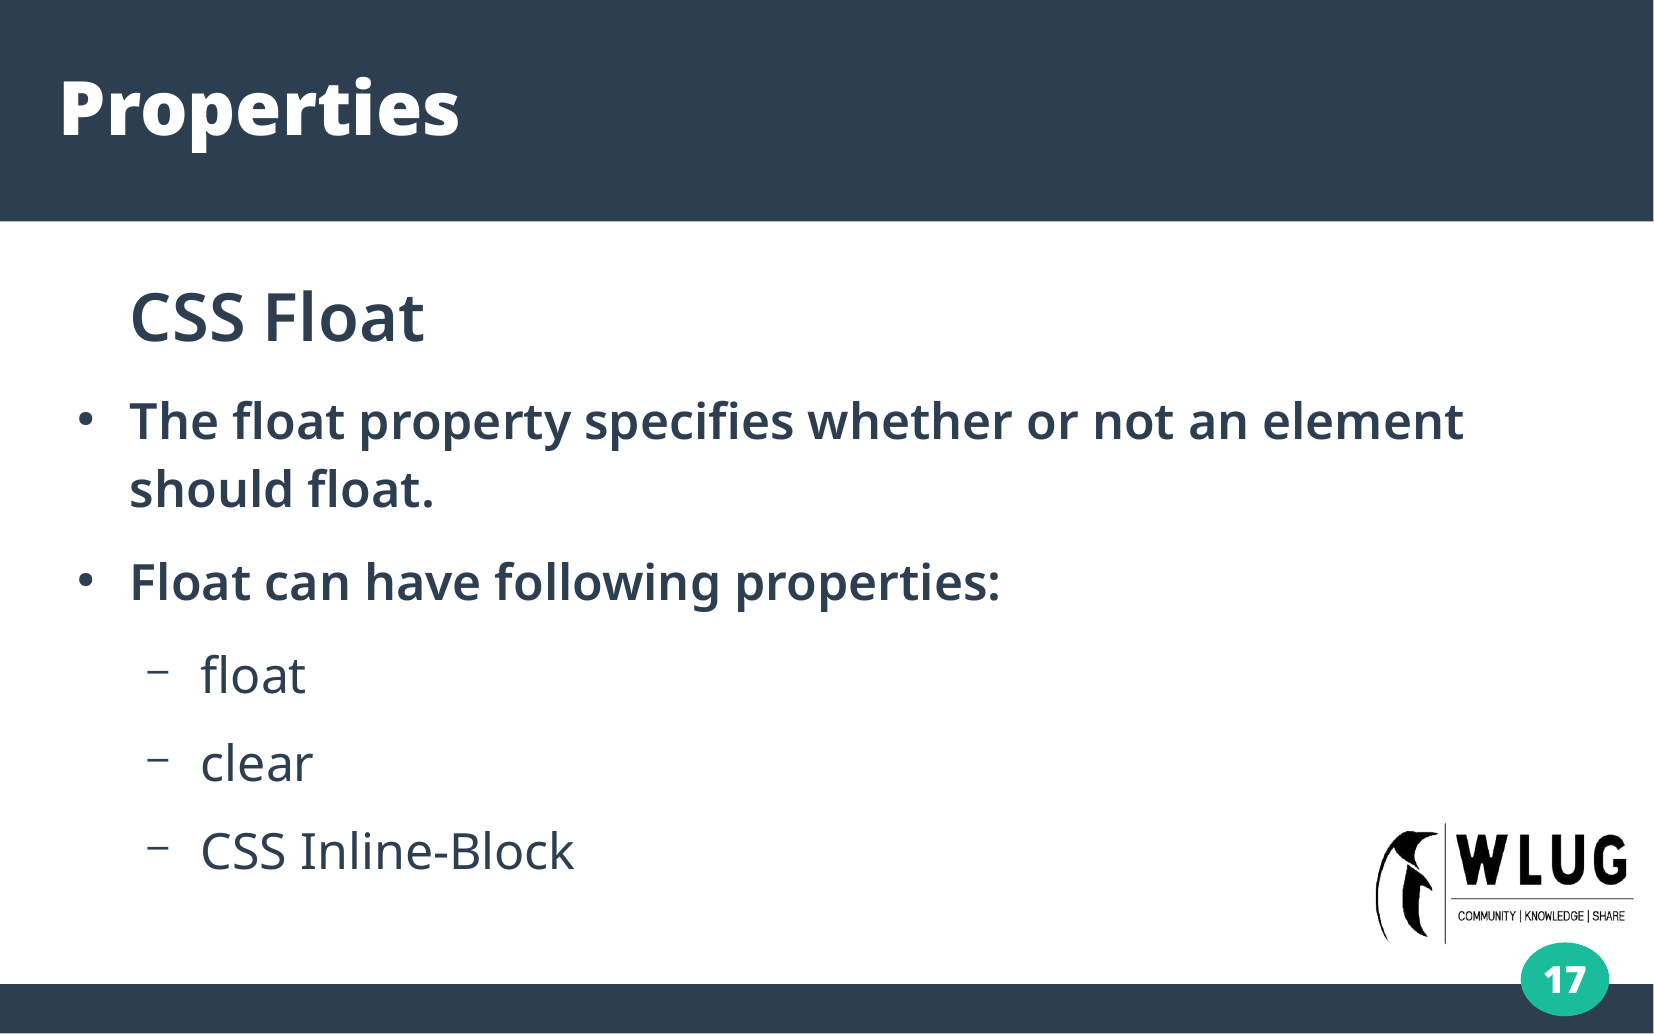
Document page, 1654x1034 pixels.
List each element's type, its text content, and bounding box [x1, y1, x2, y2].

title Properties [59, 41, 1595, 173]
picture [1358, 814, 1643, 950]
list CSS Float The float property specifies whether or not an element should float. Float can have following properties: float clear CSS Inline-Block [59, 270, 1595, 960]
